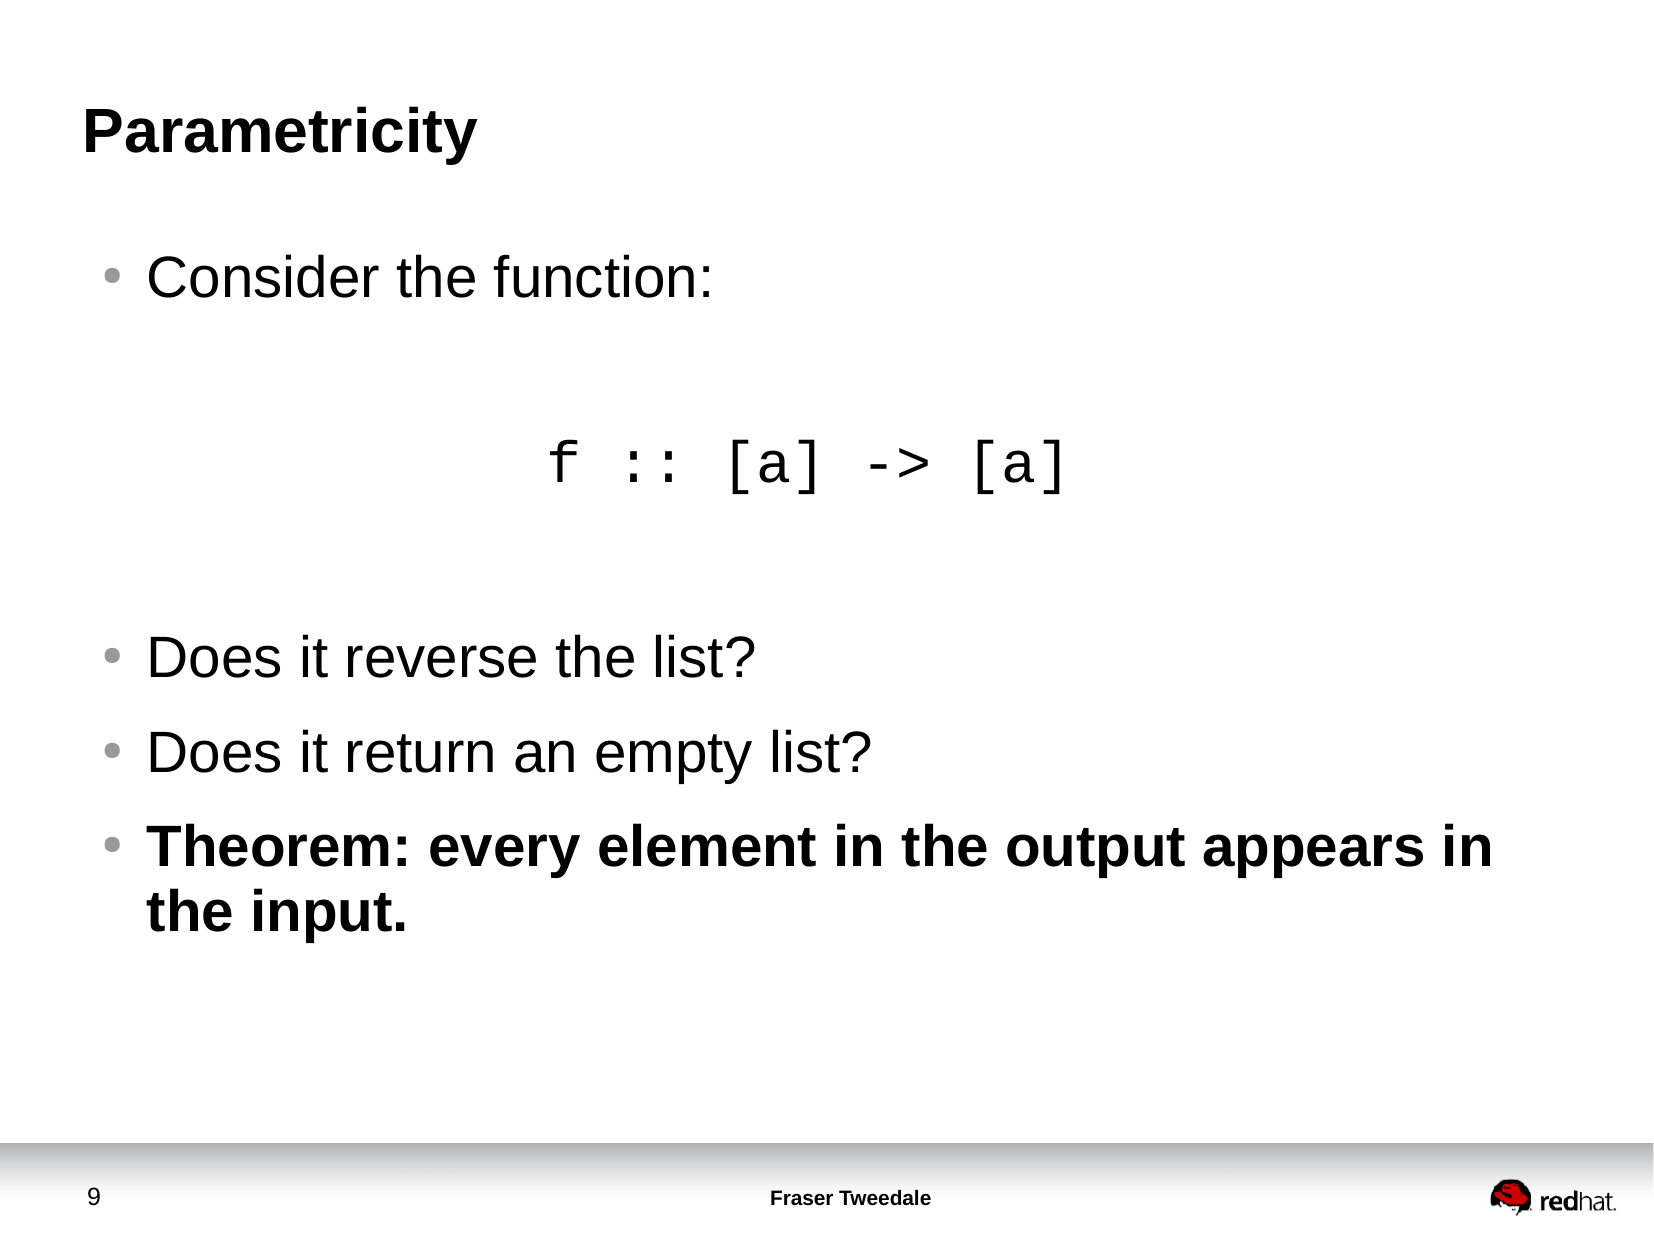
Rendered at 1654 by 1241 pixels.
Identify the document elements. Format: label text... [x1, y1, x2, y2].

picture [0, 1143, 1654, 1241]
list Consider the function: f :: [a] -> [a] Does it reverse the list? Does it return an empty list? Theorem: every element in the output appears in the input. [86, 244, 1576, 1039]
title Parametricity [82, 37, 1571, 226]
